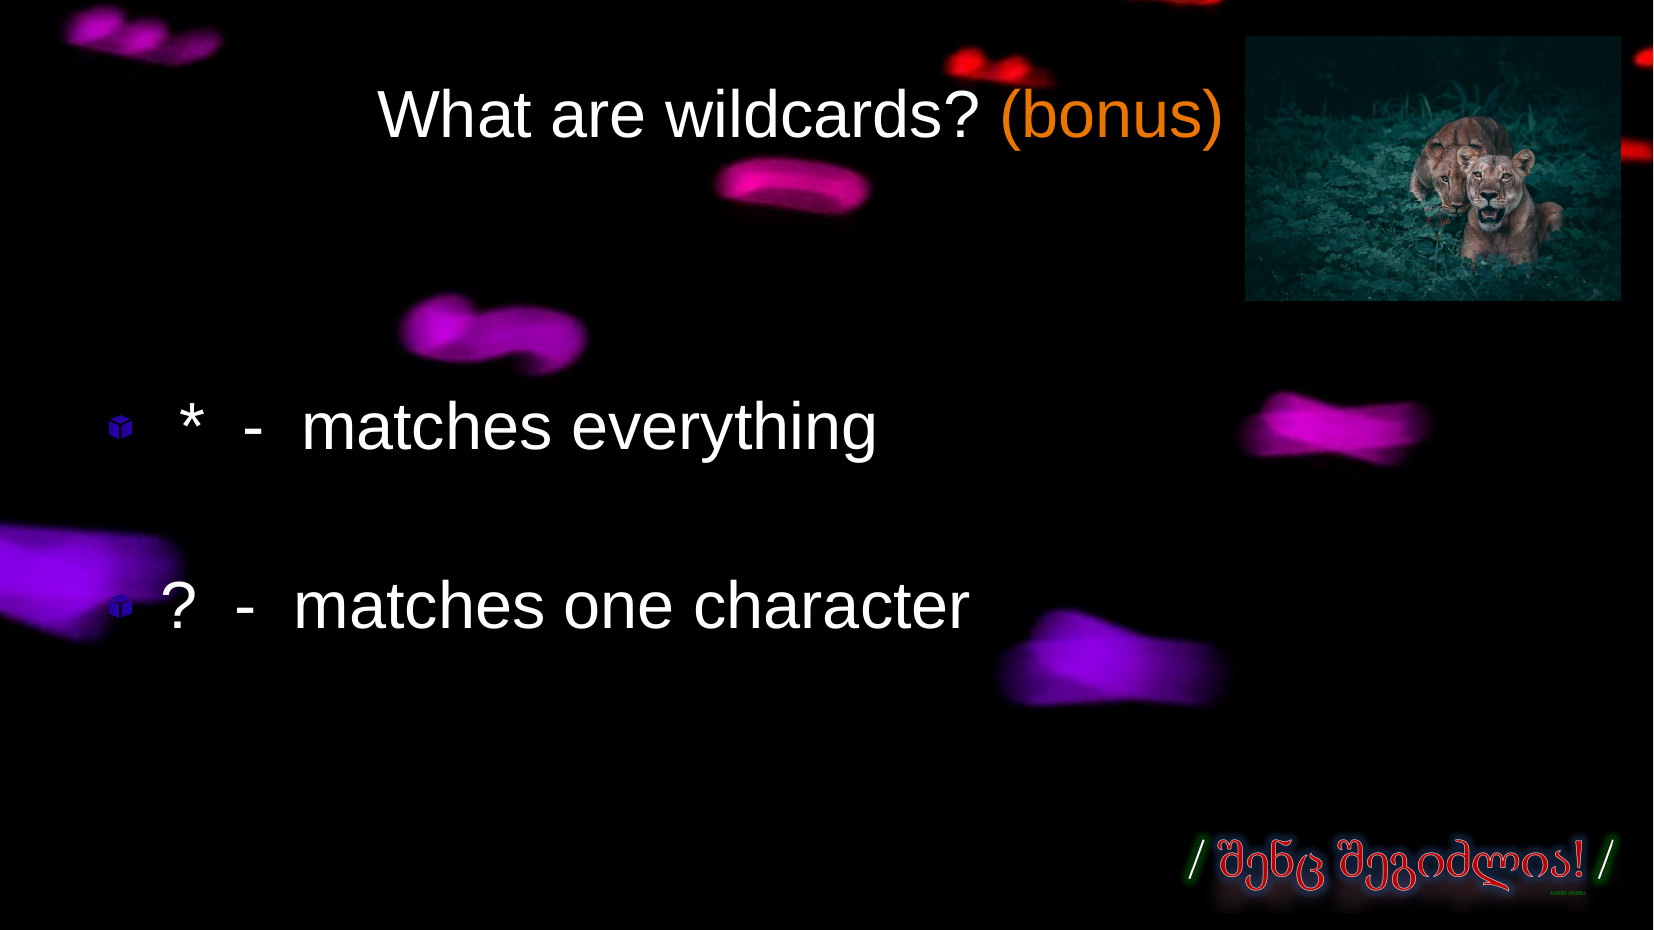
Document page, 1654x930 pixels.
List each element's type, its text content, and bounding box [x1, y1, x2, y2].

list * - matches everything ? - matches one character [90, 210, 1456, 706]
picture [0, 0, 1654, 930]
title What are wildcards? (bonus) [57, 37, 1245, 193]
